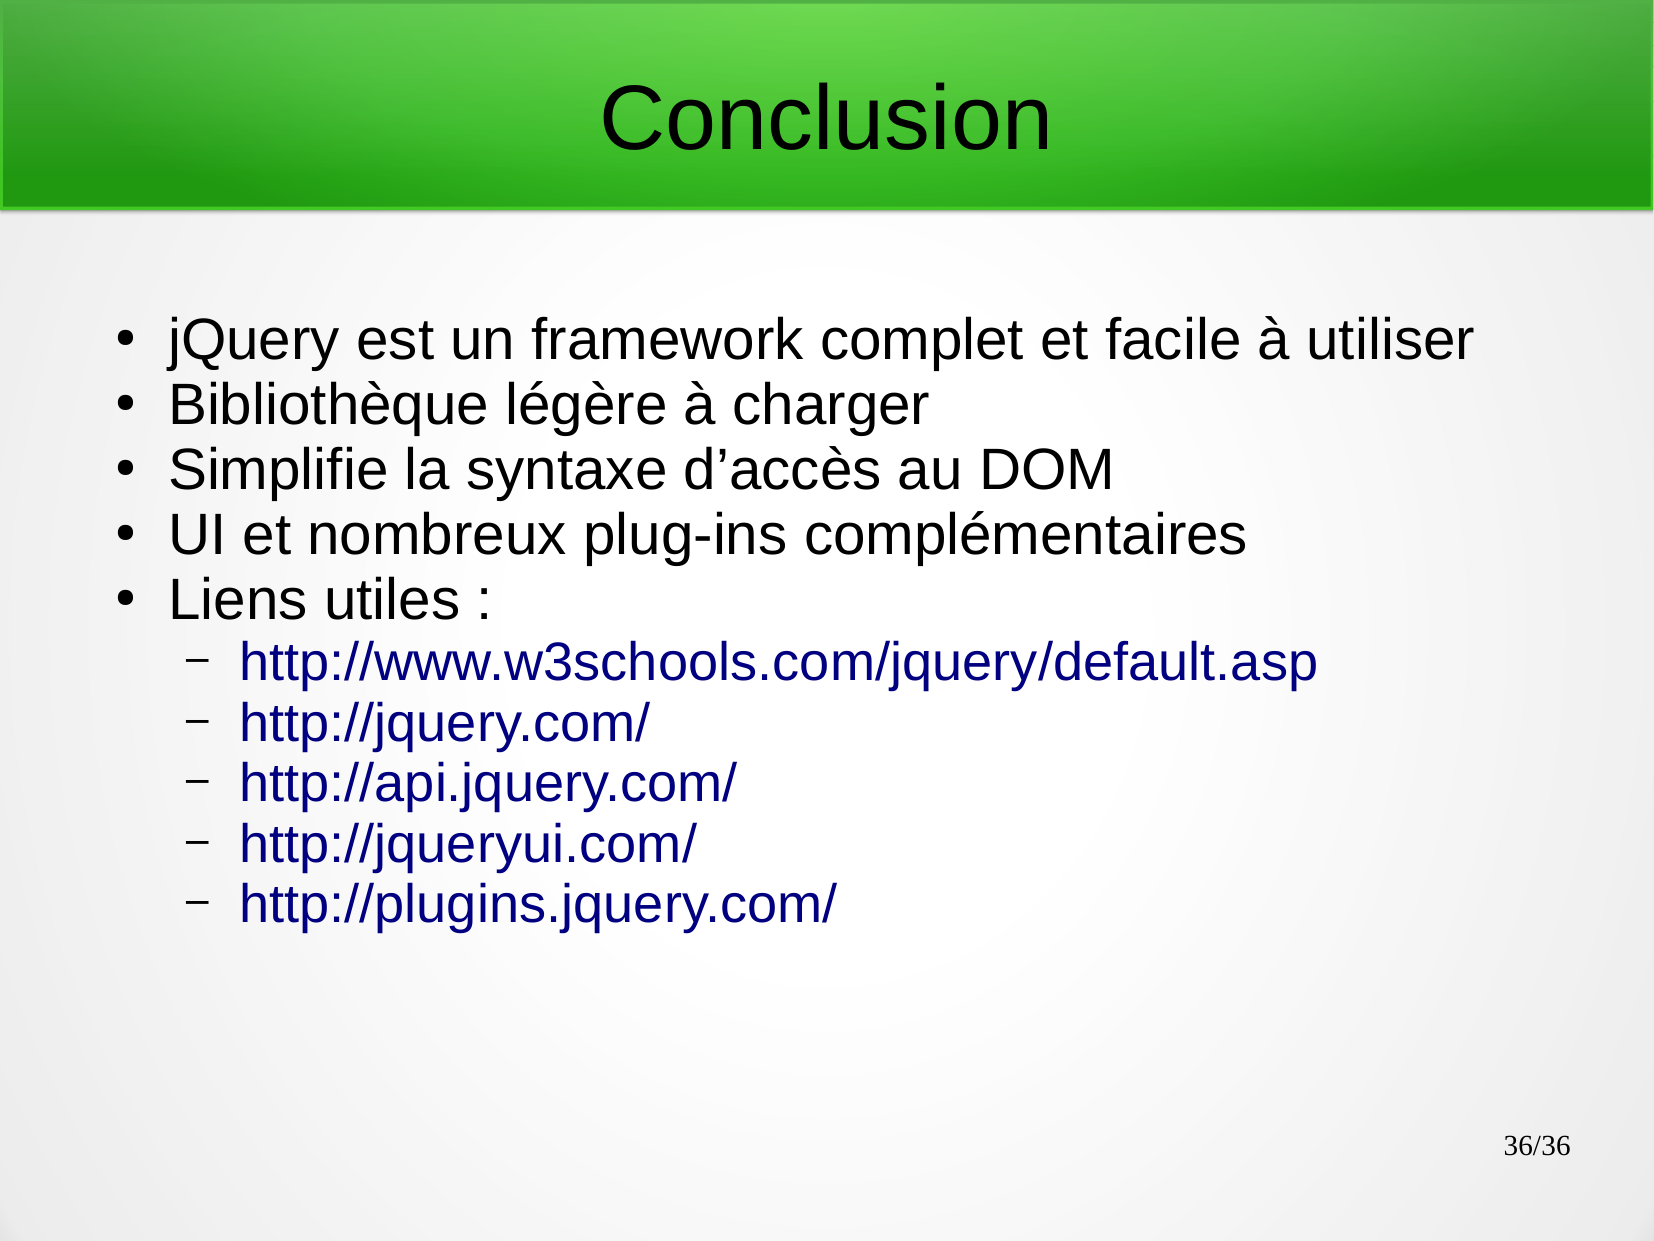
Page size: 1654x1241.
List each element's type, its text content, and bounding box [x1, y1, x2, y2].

title Conclusion [82, 47, 1571, 189]
text_box jQuery est un framework complet et facile à utiliser Bibliothèque légère à charger Simplifie la syntaxe d’accès au DOM UI et nombreux plug-ins complémentaires Liens utiles : http://www.w3schools.com/jquery/default.asp http://jquery.com/ http://api.jquery.com/ http://jqueryui.com/ http://plugins.jquery.com/ [82, 299, 1571, 1183]
